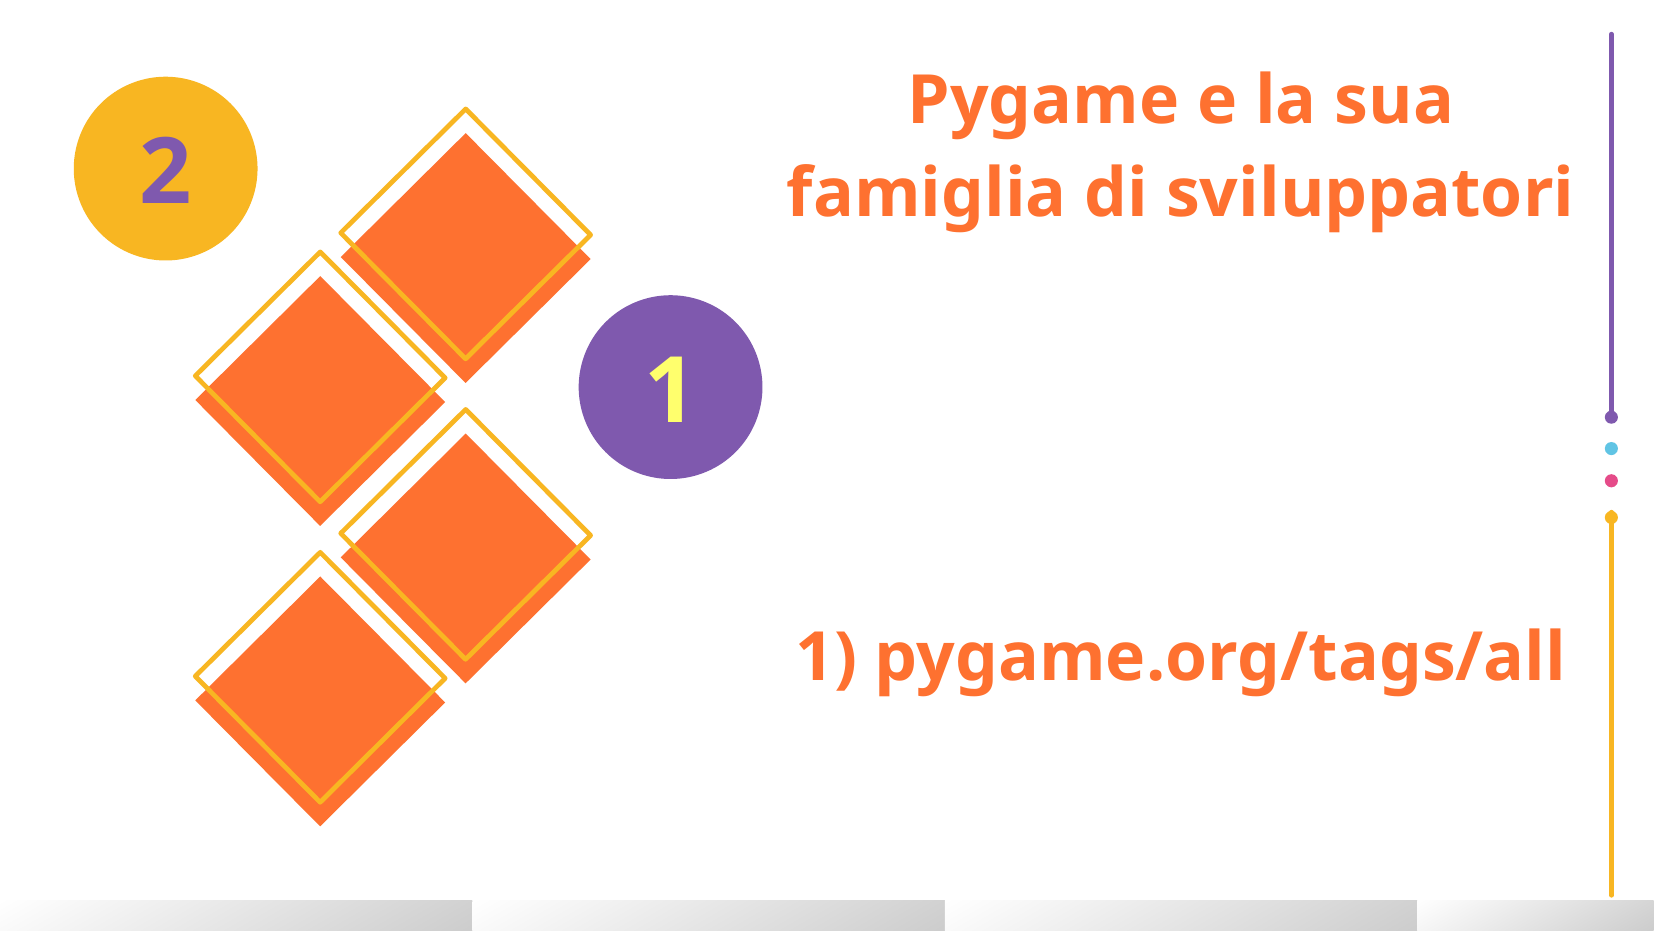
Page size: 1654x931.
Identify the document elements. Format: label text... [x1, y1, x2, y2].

text_box 2 [73, 76, 258, 261]
title Pygame e la sua famiglia di sviluppatori 1) pygame.org/tags/all [767, 50, 1595, 886]
text_box 1 [578, 295, 763, 479]
